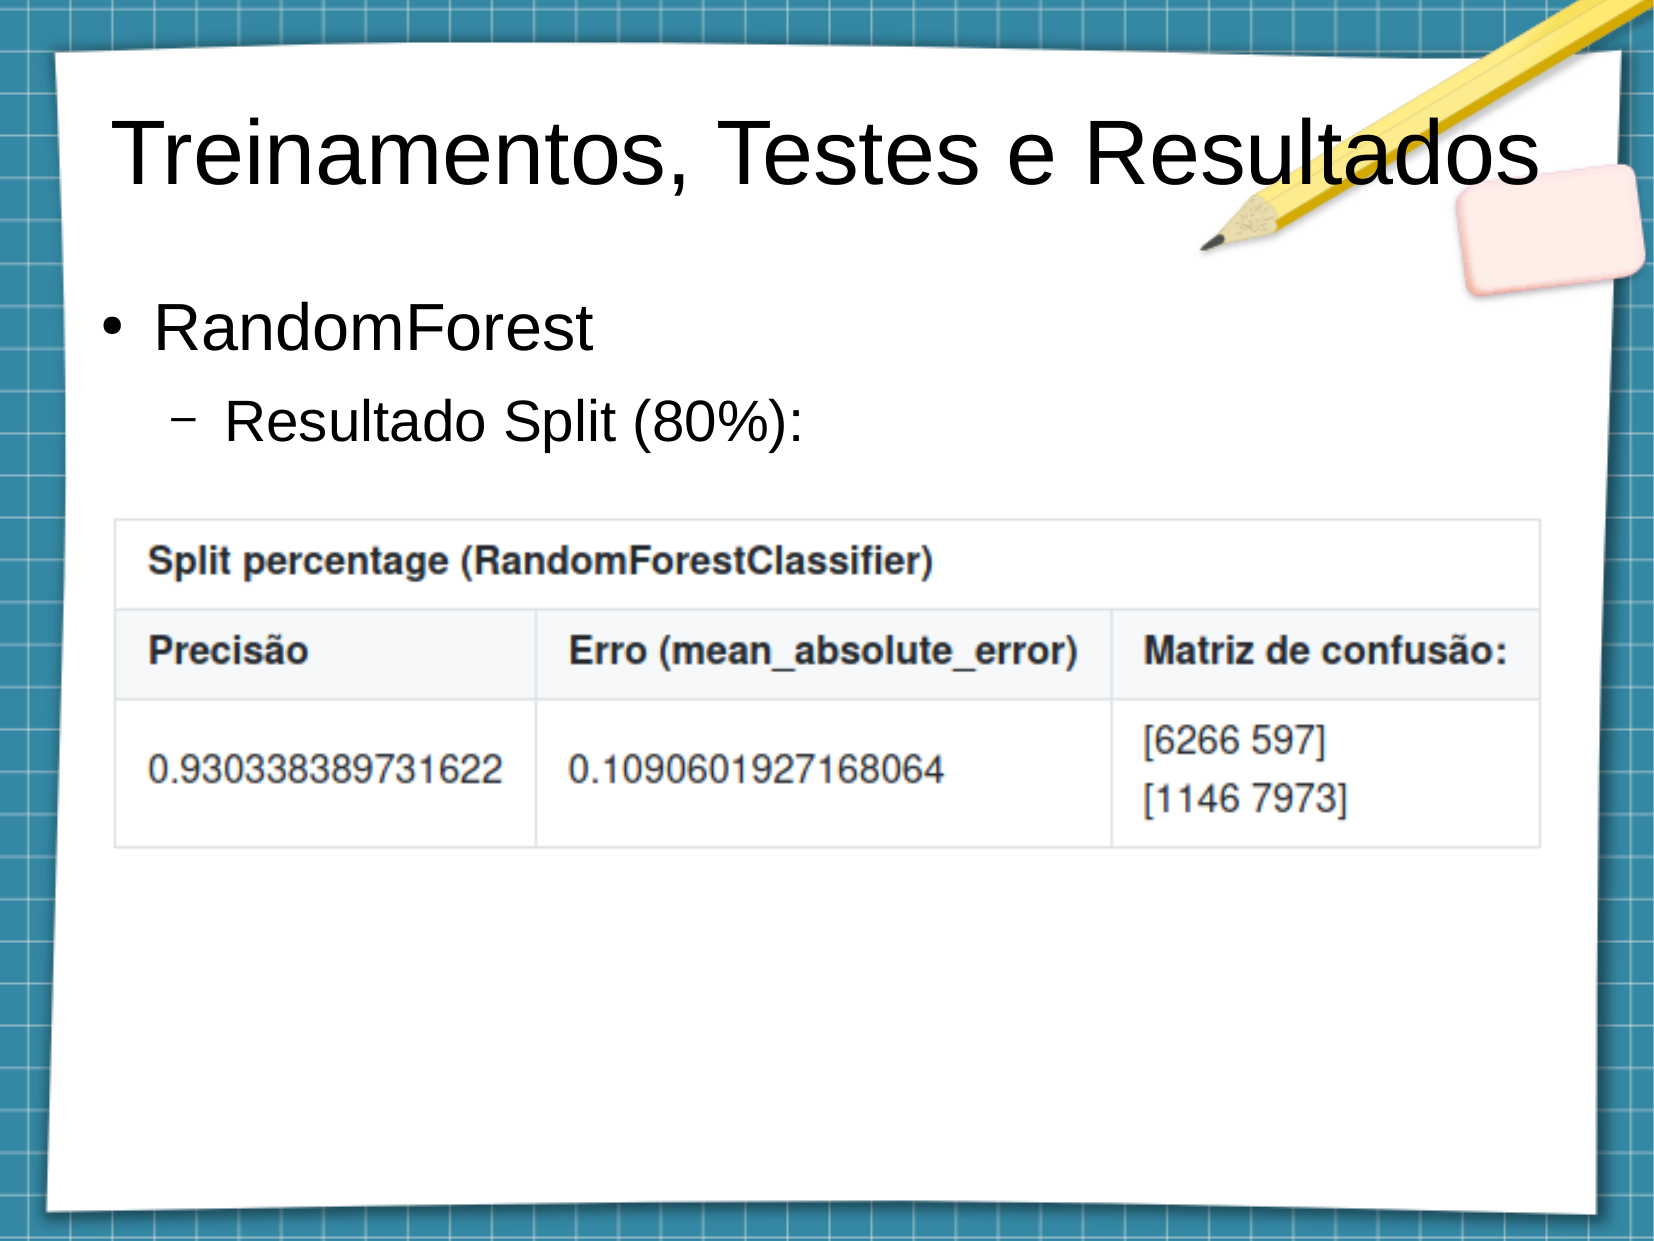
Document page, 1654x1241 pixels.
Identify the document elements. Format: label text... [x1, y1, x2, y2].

picture [0, 0, 1654, 1241]
title Treinamentos, Testes e Resultados [82, 49, 1571, 257]
list RandomForest Resultado Split (80%): [82, 290, 1571, 508]
